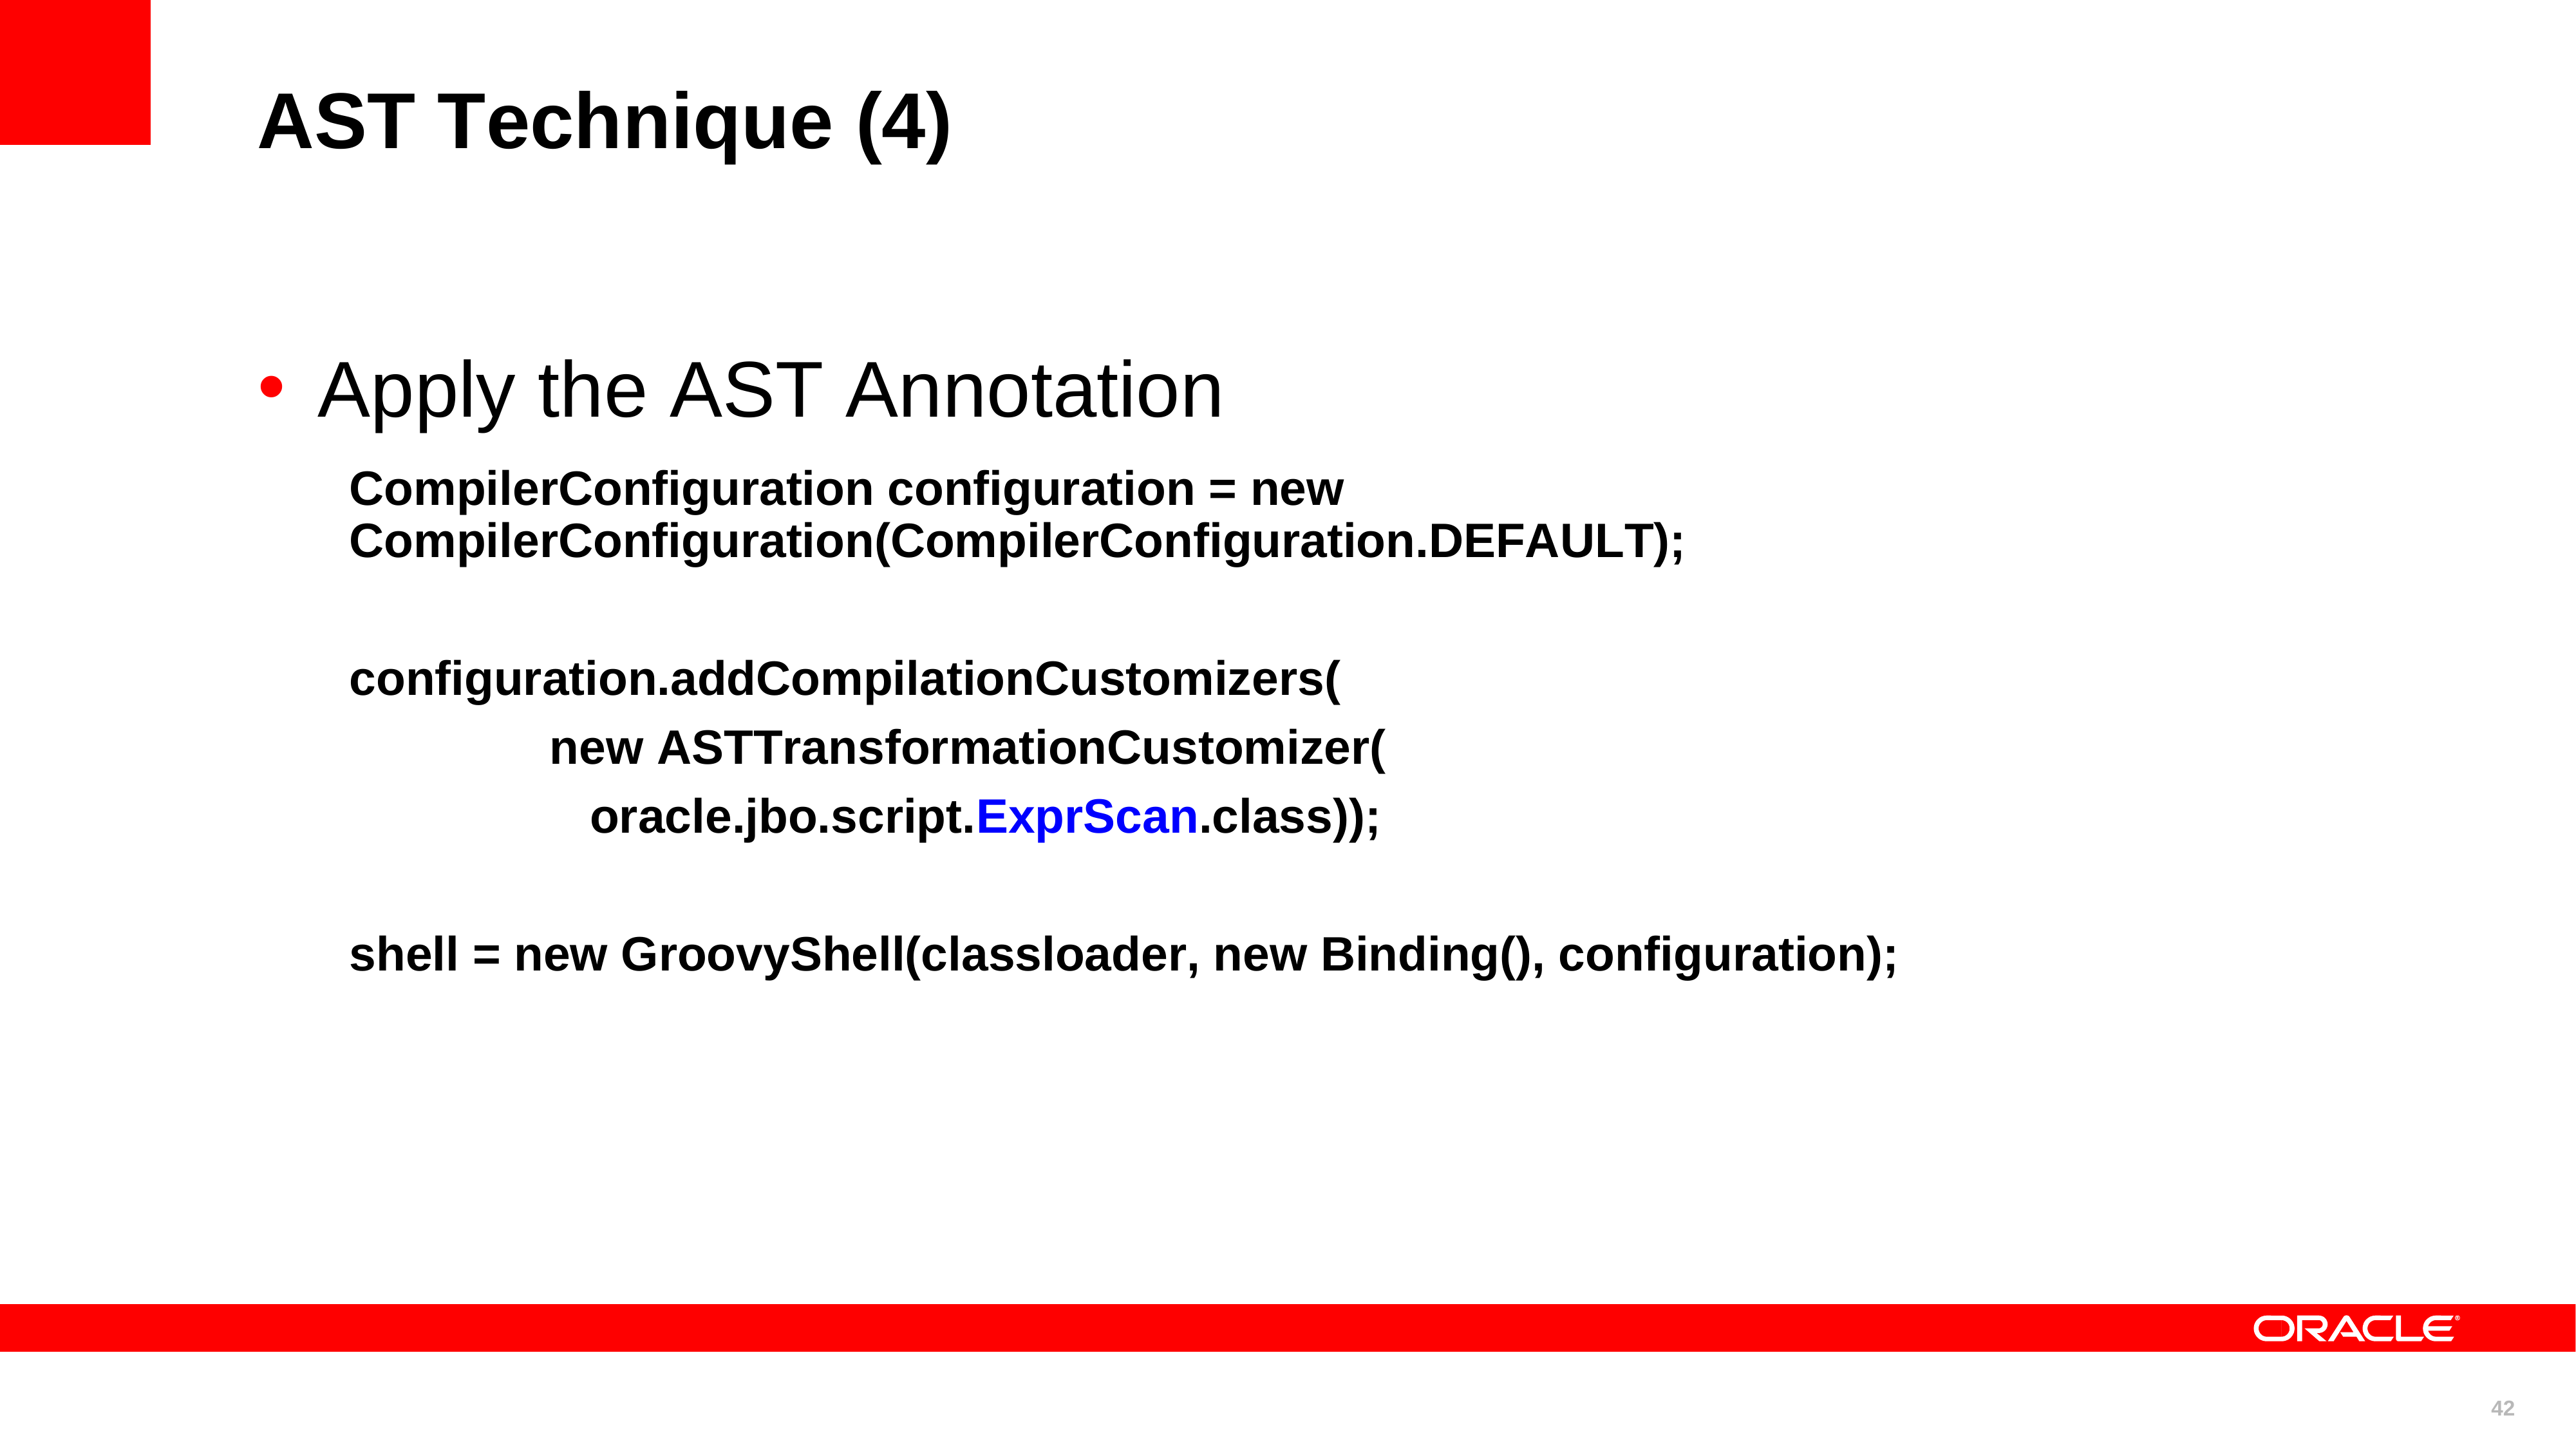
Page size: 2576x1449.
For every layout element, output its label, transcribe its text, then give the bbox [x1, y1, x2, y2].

title AST Technique (4) [257, 69, 2318, 251]
text_box CompilerConfiguration configuration = new CompilerConfiguration(CompilerConfiguration.DEFAULT); configuration.addCompilationCustomizers( new ASTTransformationCustomizer( oracle.jbo.script.ExprScan.class)); shell = new GroovyShell(classloader, new Binding(), configuration); [338, 457, 2246, 1057]
list Apply the AST Annotation [258, 337, 2318, 1256]
picture [0, 1304, 2576, 1352]
picture [0, 0, 151, 145]
